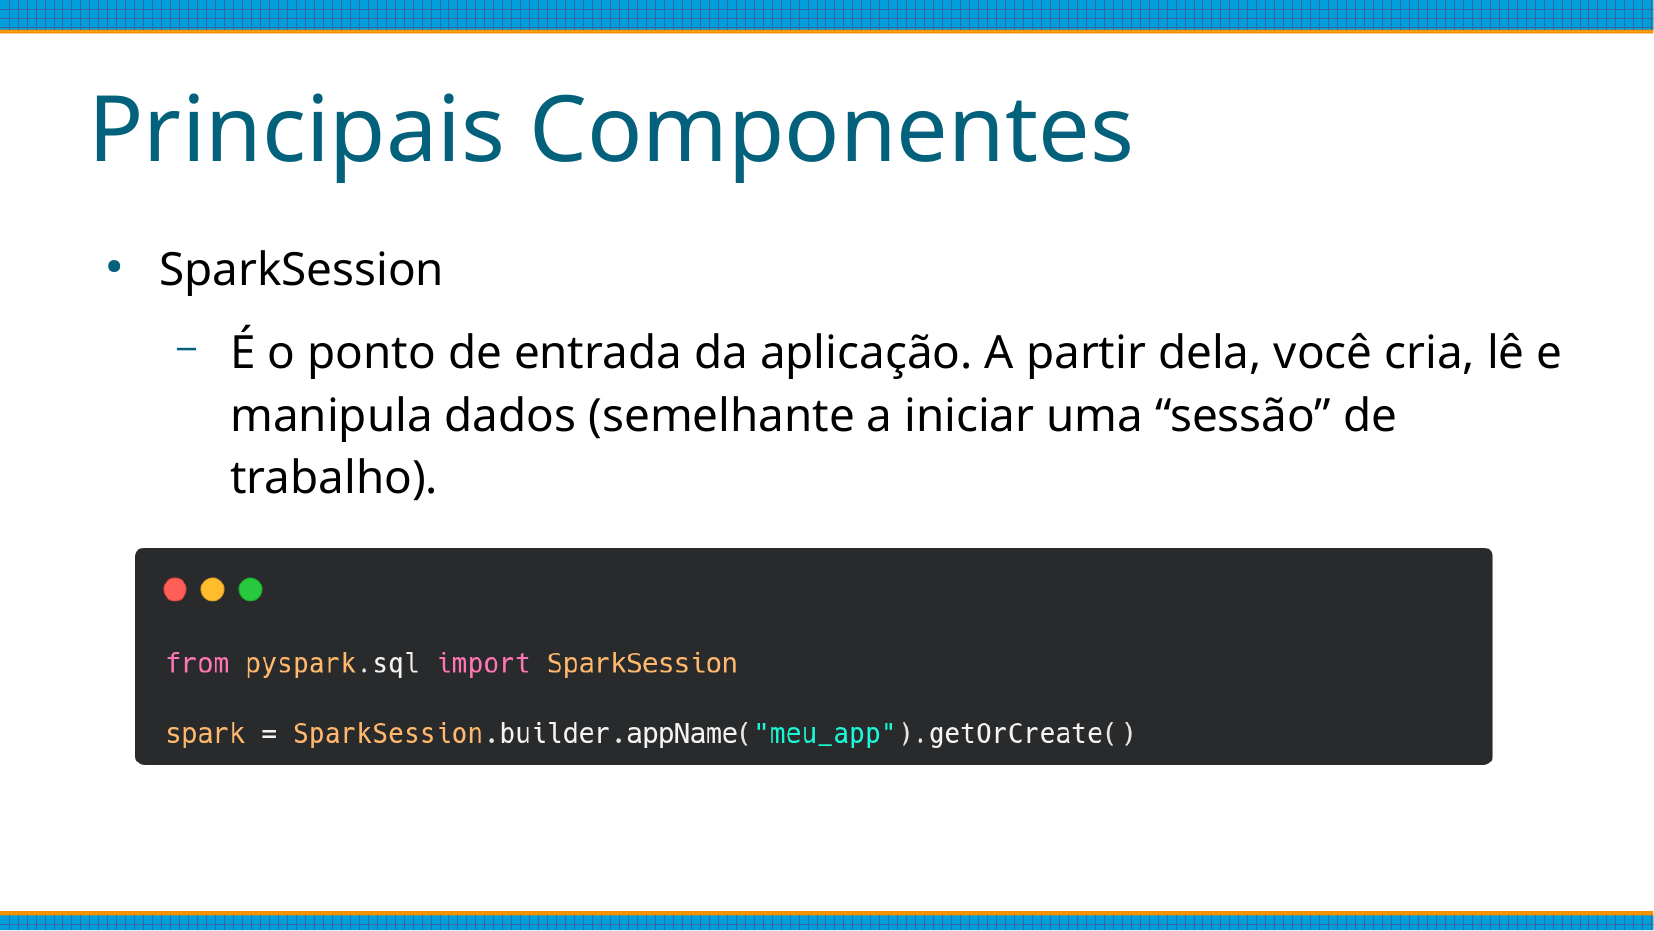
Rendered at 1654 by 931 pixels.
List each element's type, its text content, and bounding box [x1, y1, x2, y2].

title Principais Componentes [88, 44, 1565, 207]
picture [118, 531, 1509, 779]
list SparkSession É o ponto de entrada da aplicação. A partir dela, você cria, lê e manipula dados (semelhante a iniciar uma “sessão” de trabalho). [88, 236, 1565, 901]
